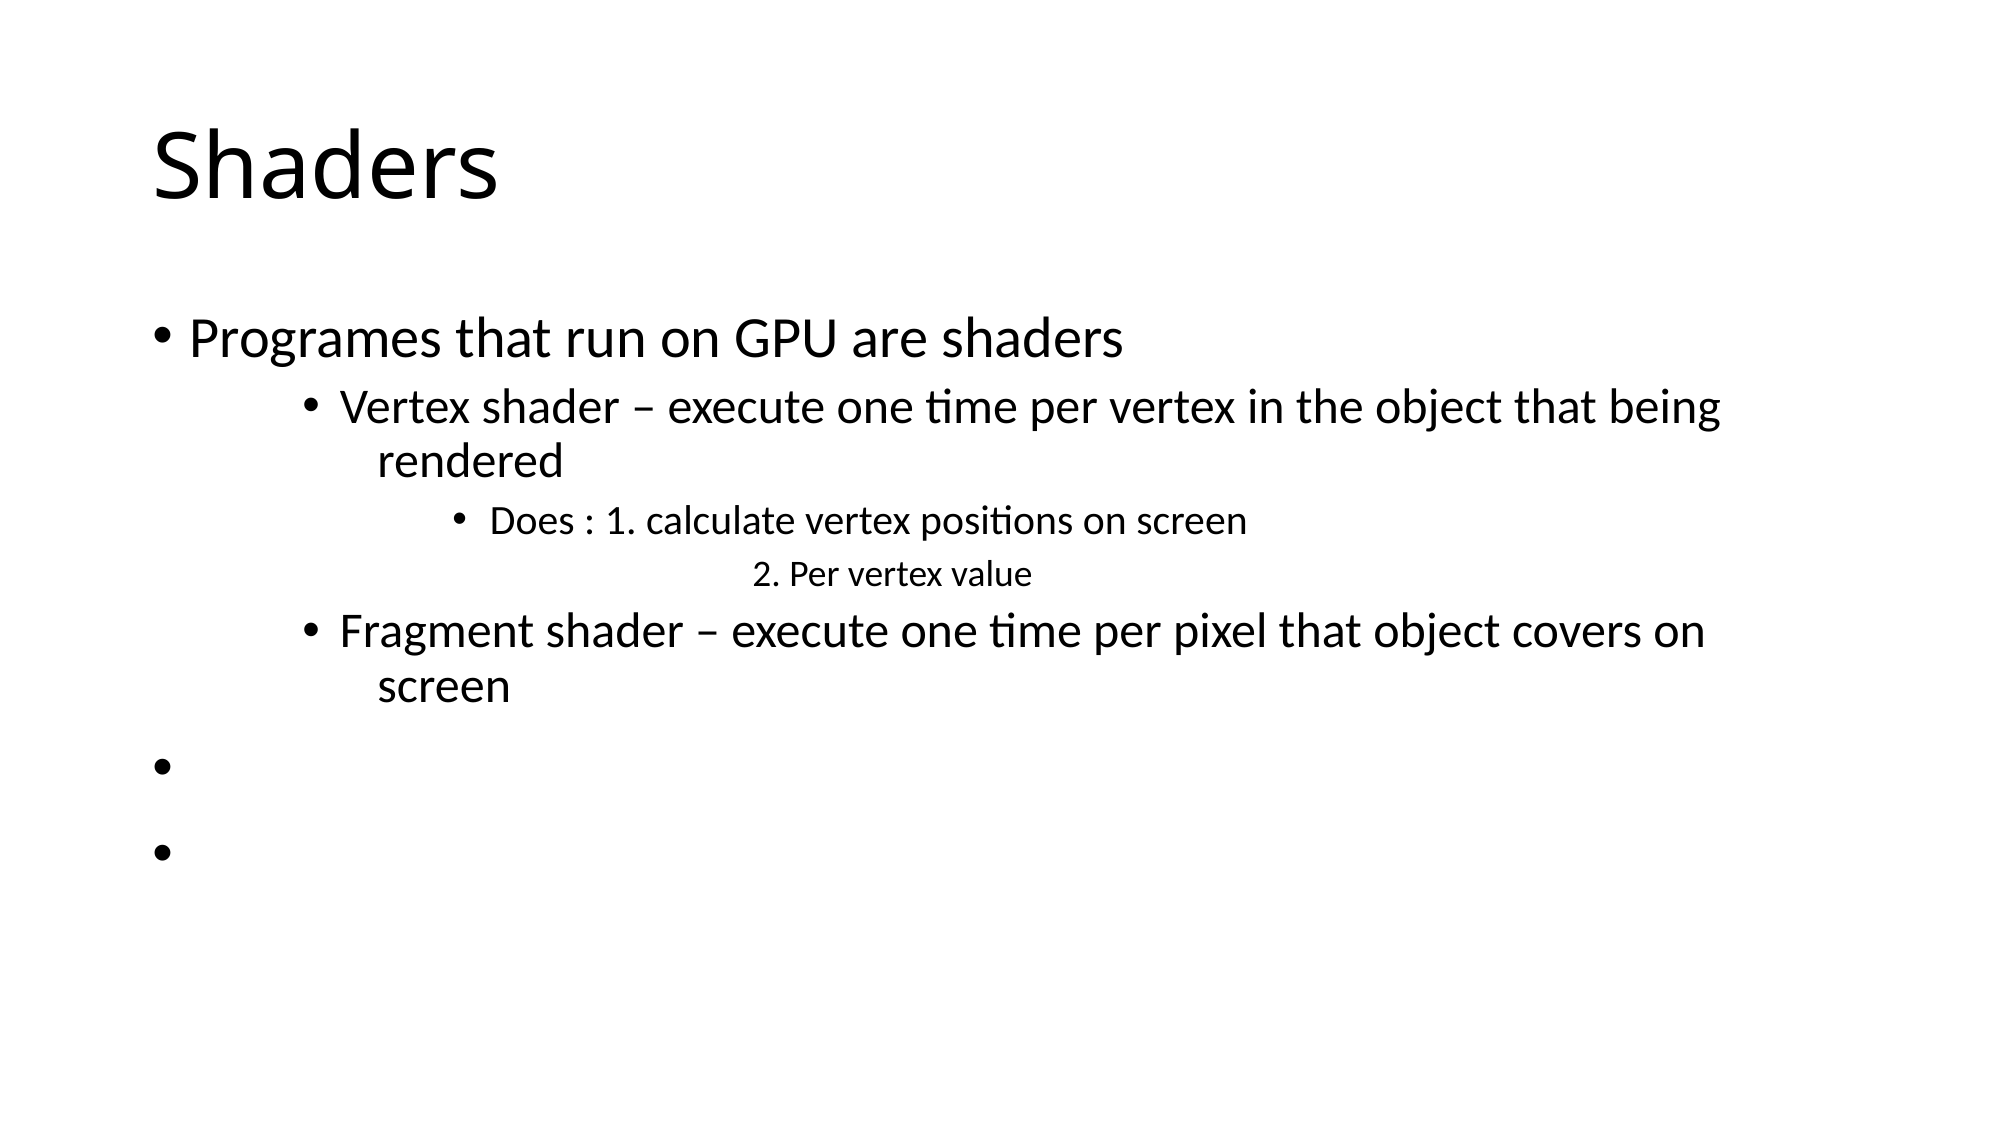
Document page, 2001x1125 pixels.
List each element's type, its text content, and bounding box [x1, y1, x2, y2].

title Shaders [137, 59, 1863, 278]
list Programes that run on GPU are shaders Vertex shader – execute one time per vertex in the object that being rendered Does : 1. calculate vertex positions on screen 2. Per vertex value Fragment shader – execute one time per pixel that object covers on screen [137, 299, 1863, 1014]
